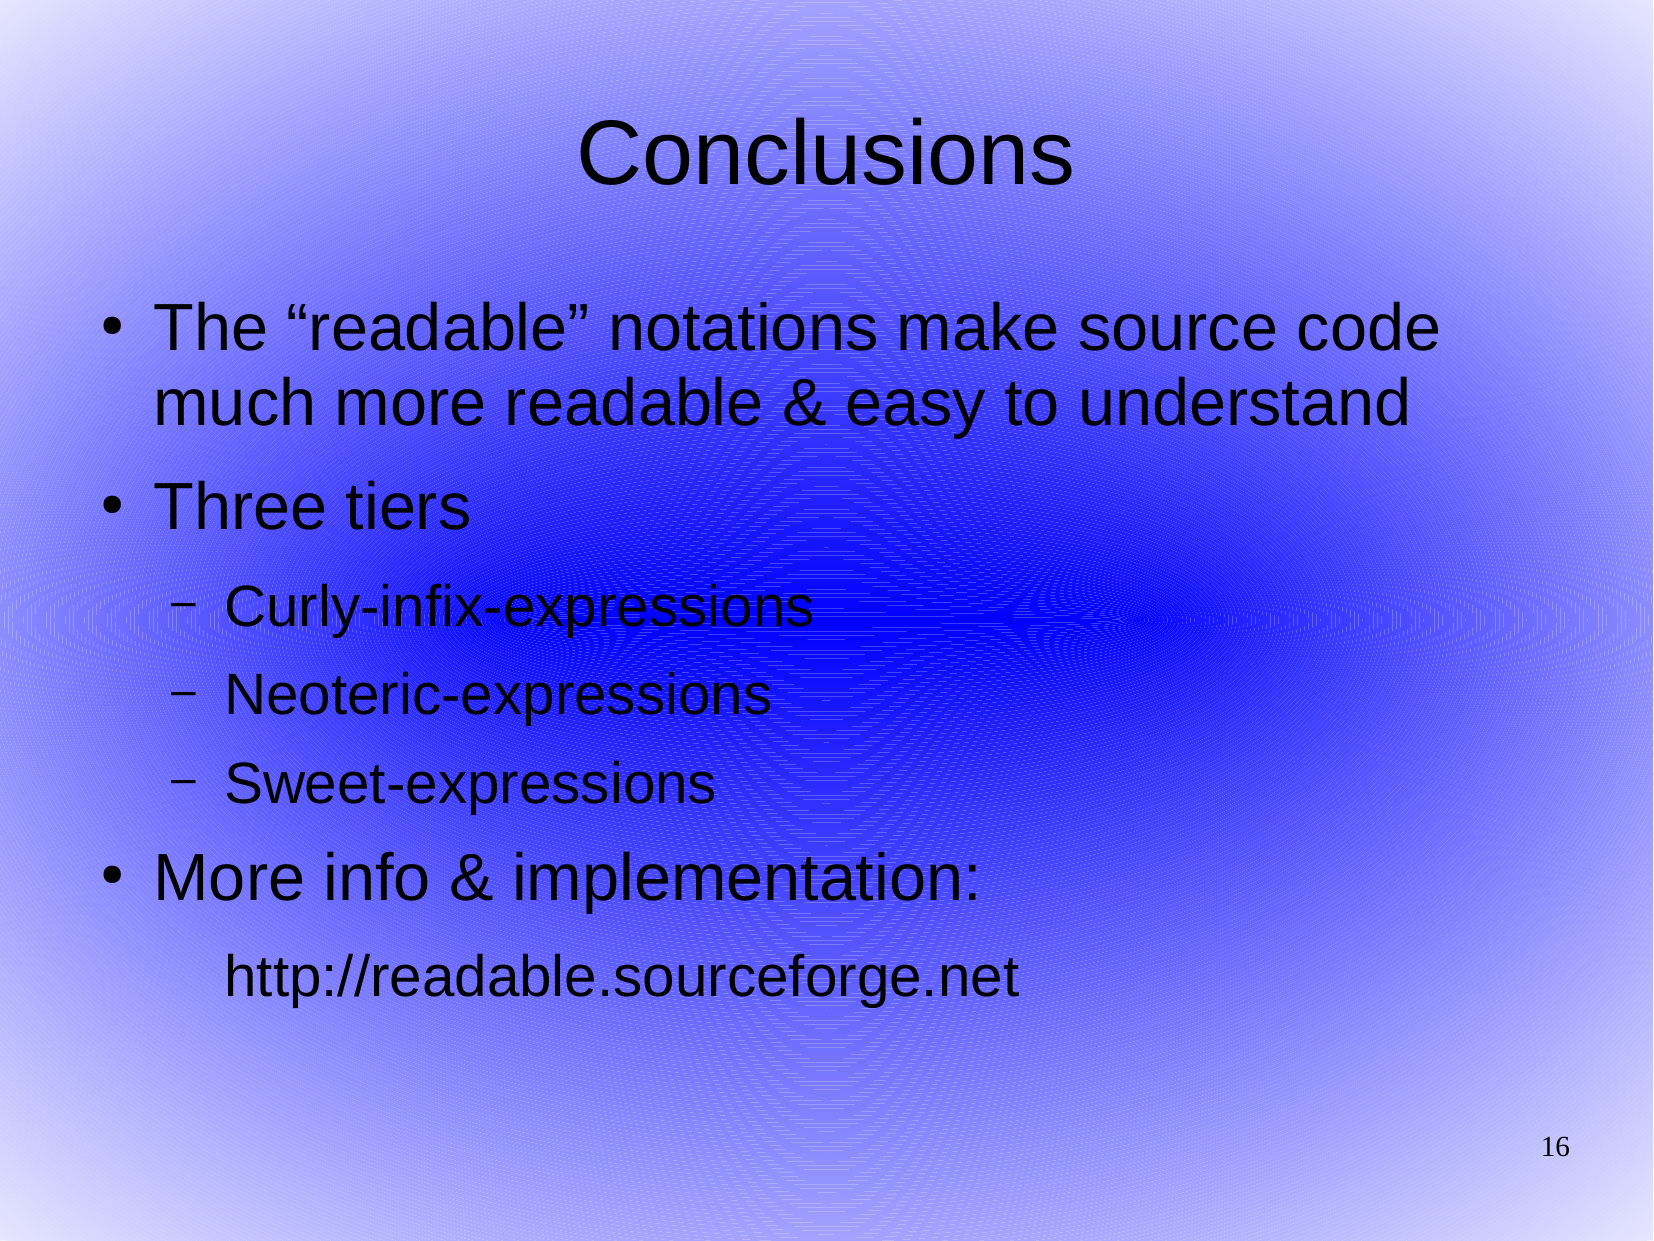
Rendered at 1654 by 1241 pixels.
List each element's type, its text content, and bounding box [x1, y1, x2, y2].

title Conclusions [82, 49, 1571, 257]
list The “readable” notations make source code much more readable & easy to understand Three tiers Curly-infix-expressions Neoteric-expressions Sweet-expressions More info & implementation: http://readable.sourceforge.net [82, 290, 1538, 1010]
